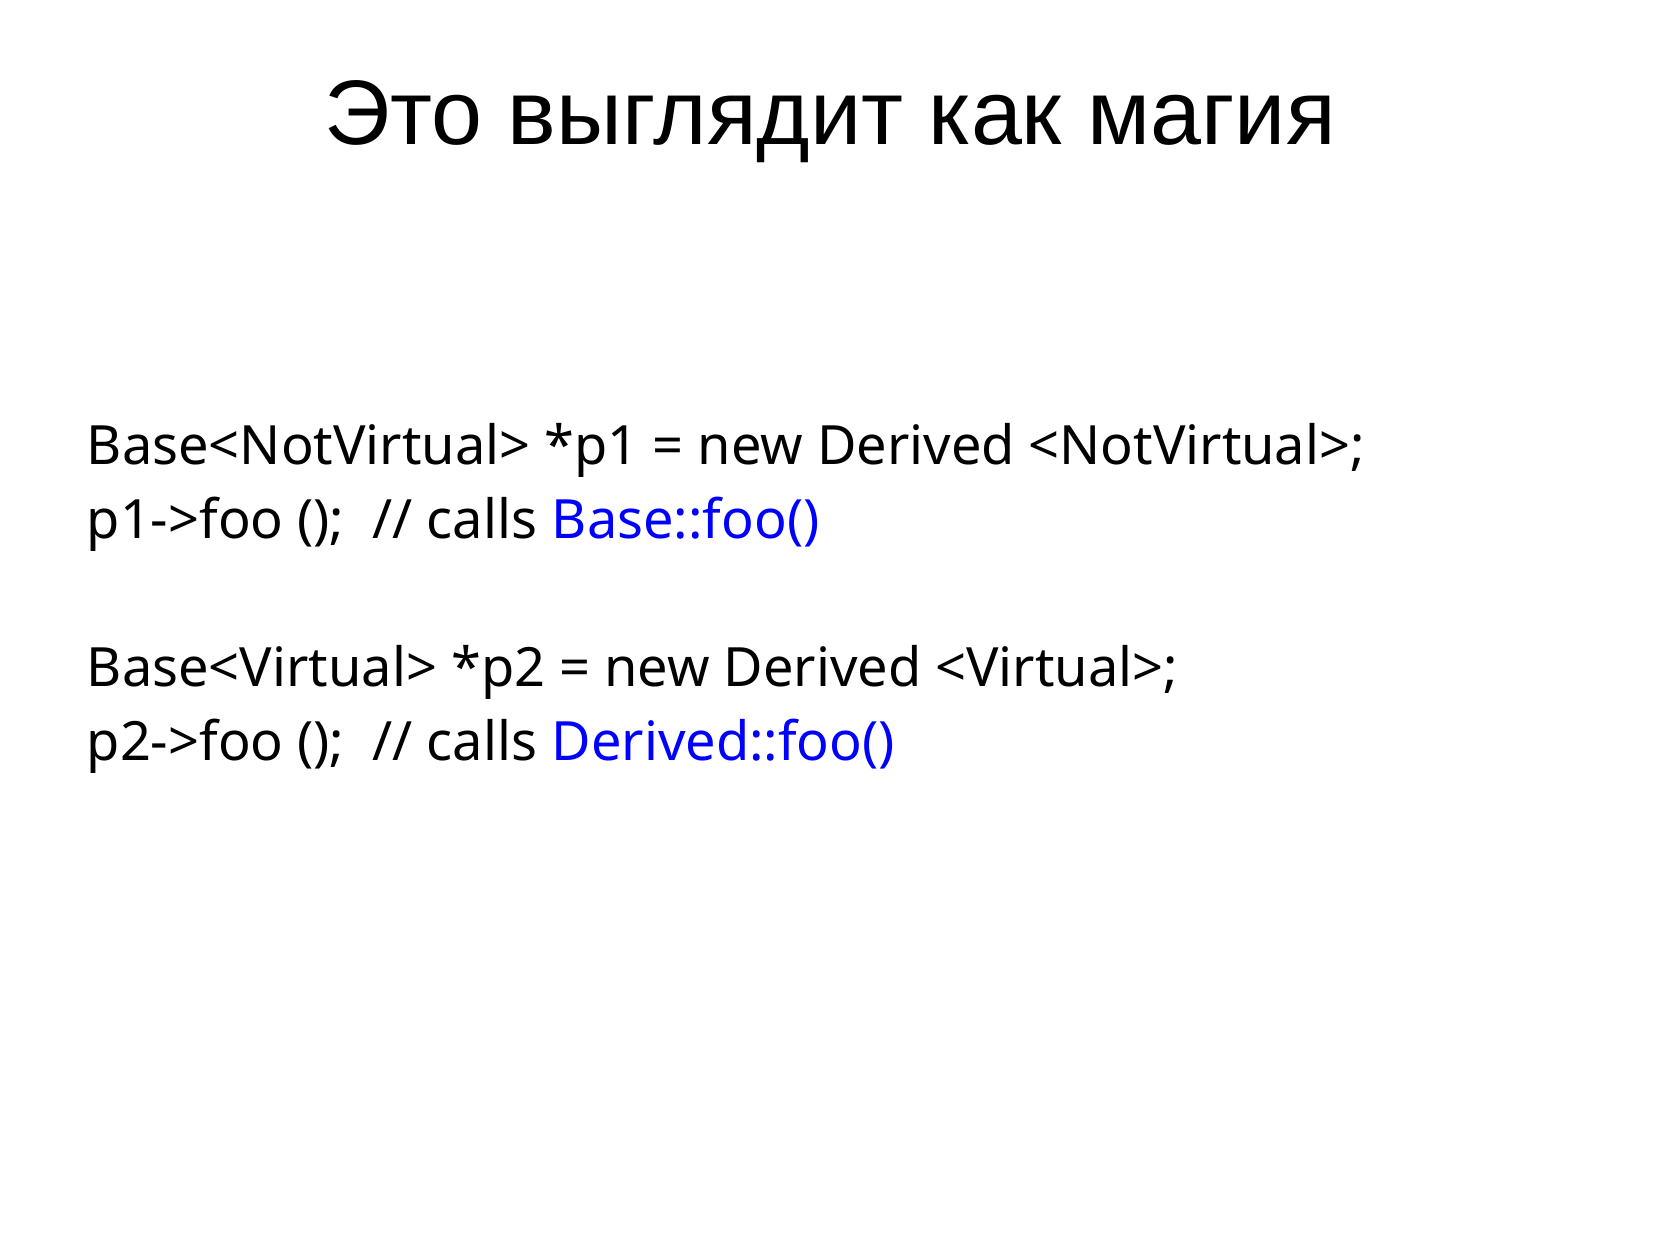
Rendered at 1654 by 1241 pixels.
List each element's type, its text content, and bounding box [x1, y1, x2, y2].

subtitle Base<NotVirtual> *p1 = new Derived <NotVirtual>; p1->foo (); // calls Base::foo() Base<Virtual> *p2 = new Derived <Virtual>; p2->foo (); // calls Derived::foo() [86, 282, 1576, 976]
title Это выглядит как магия [86, 37, 1576, 188]
